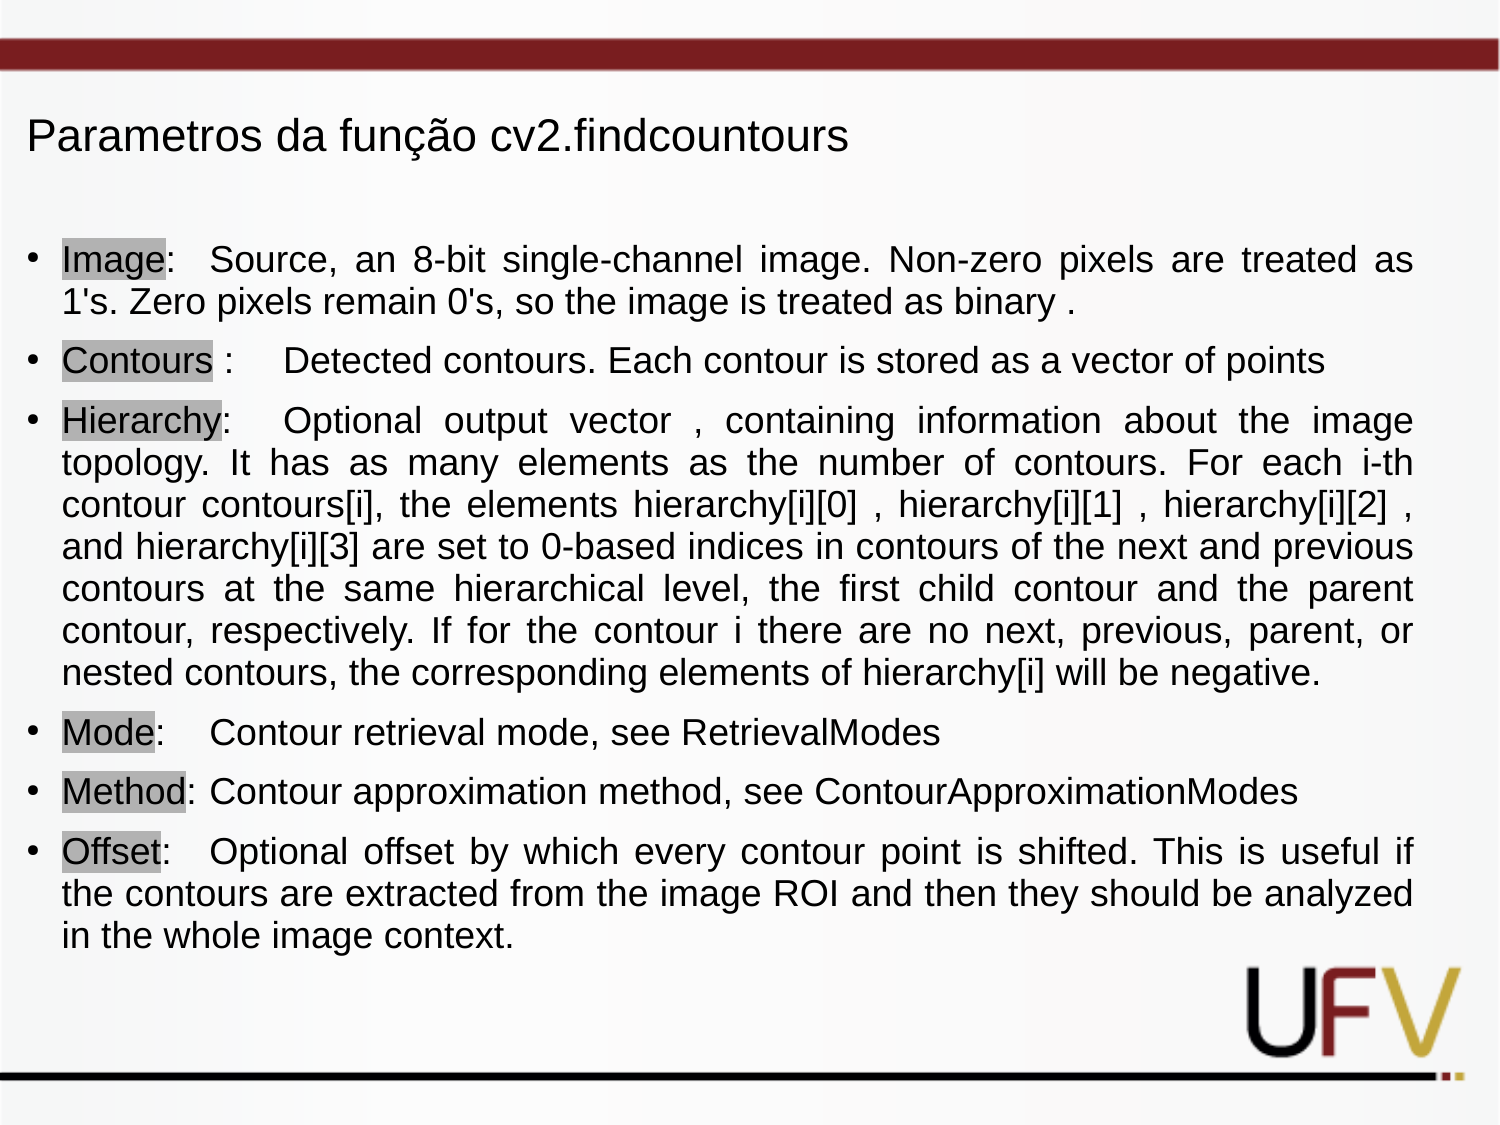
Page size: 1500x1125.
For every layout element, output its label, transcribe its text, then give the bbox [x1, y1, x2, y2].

picture [0, 0, 1500, 1125]
text_box Parametros da função cv2.findcountours Image: Source, an 8-bit single-channel image. Non-zero pixels are treated as 1's. Zero pixels remain 0's, so the image is treated as binary . Contours : Detected contours. Each contour is stored as a vector of points Hierarchy: Optional output vector , containing information about the image topology. It has as many elements as the number of contours. For each i-th contour contours[i], the elements hierarchy[i][0] , hierarchy[i][1] , hierarchy[i][2] , and hierarchy[i][3] are set to 0-based indices in contours of the next and previous contours at the same hierarchical level, the first child contour and the parent contour, respectively. If for the contour i there are no next, previous, parent, or nested contours, the corresponding elements of hierarchy[i] will be negative. Mode: Contour retrieval mode, see RetrievalModes Method: Contour approximation method, see ContourApproximationModes Offset: Optional offset by which every contour point is shifted. This is useful if the contours are extracted from the image ROI and then they should be analyzed in the whole image context. [11, 102, 1430, 964]
